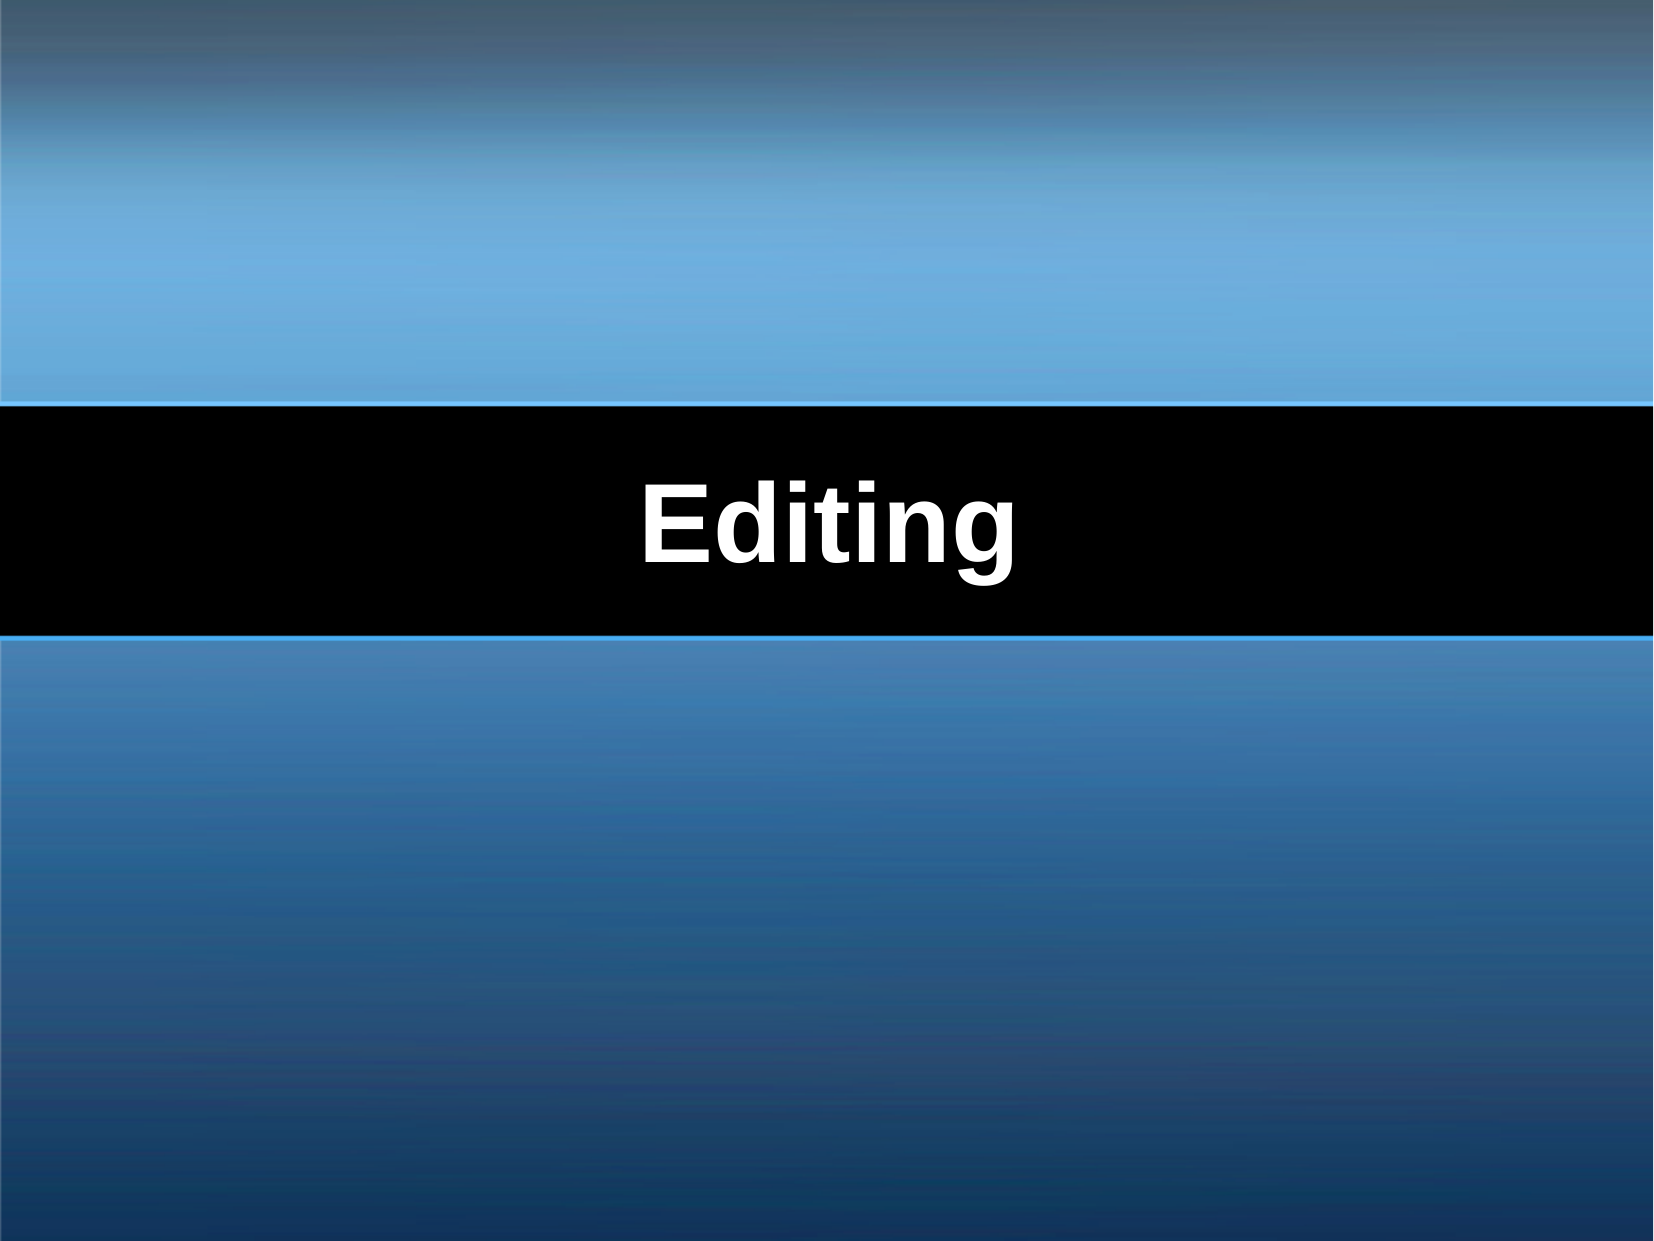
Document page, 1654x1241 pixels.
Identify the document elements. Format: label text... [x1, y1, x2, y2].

title Editing [123, 419, 1536, 627]
picture [0, 0, 1654, 1241]
